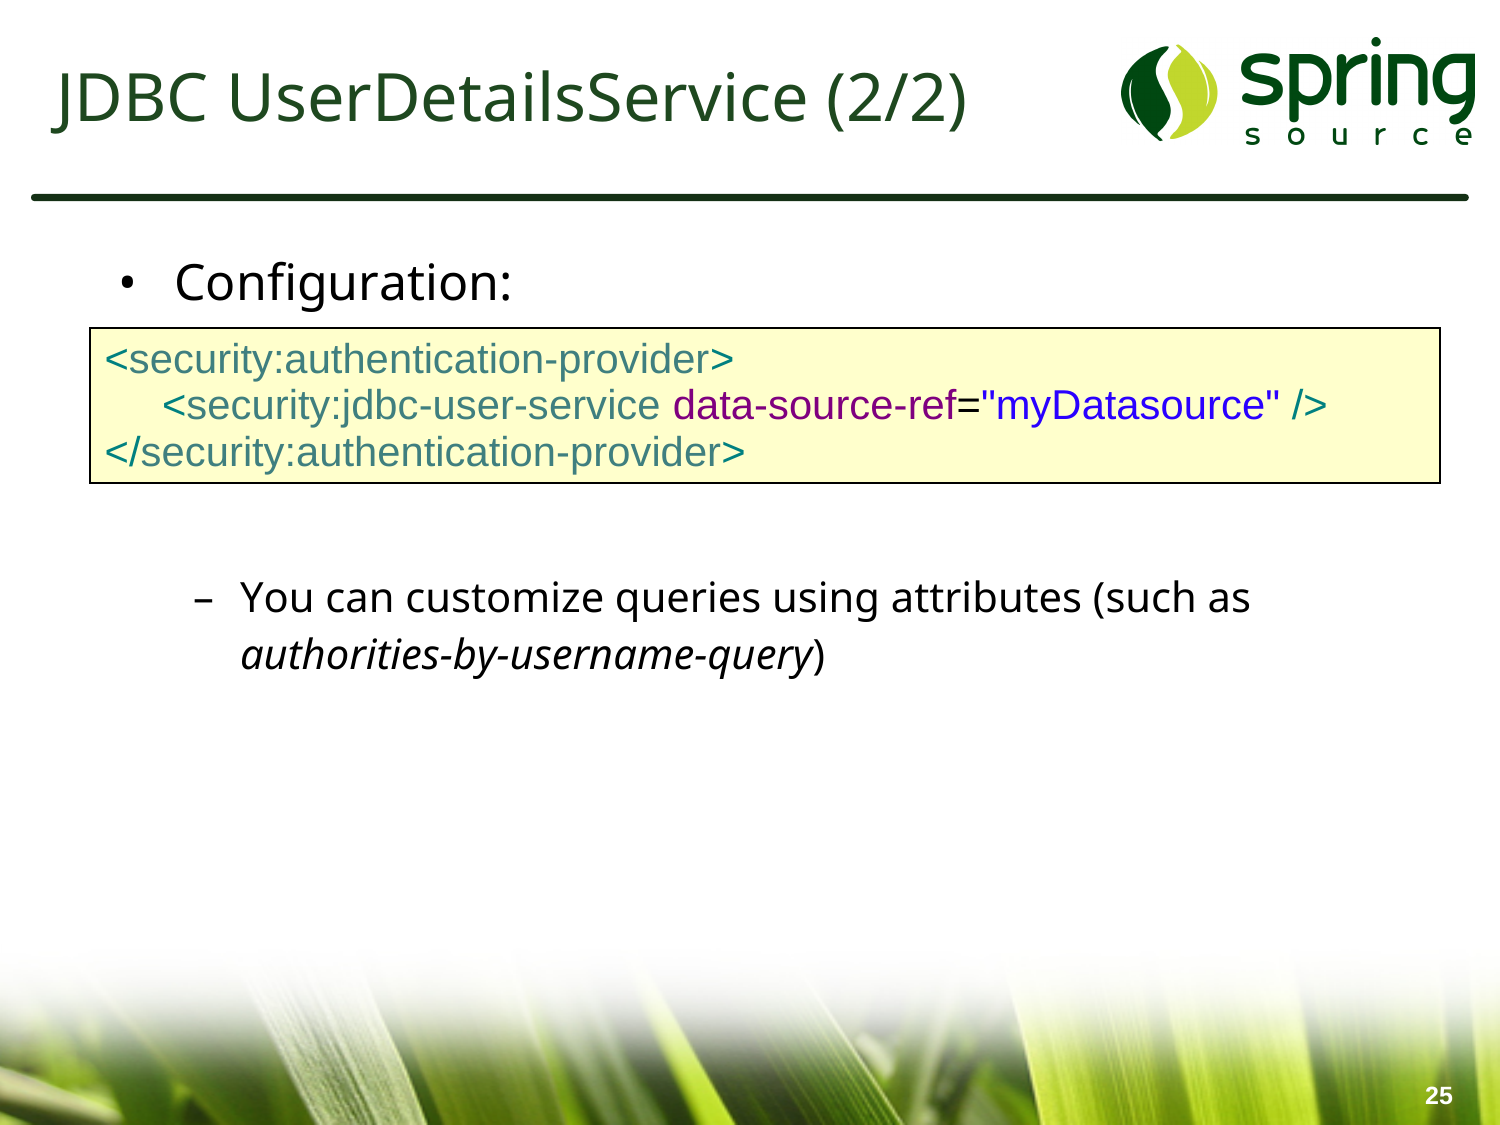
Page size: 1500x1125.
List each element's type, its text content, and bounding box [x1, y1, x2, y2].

list Configuration: You can customize queries using attributes (such as authorities-by-username-query) [103, 239, 1394, 327]
text_box <security:authentication-provider> <security:jdbc-user-service data-source-ref="myDatasource" /> </security:authentication-provider> [89, 327, 1440, 483]
picture [1121, 37, 1475, 145]
picture [0, 944, 1500, 1125]
list Configuration: You can customize queries using attributes (such as authorities-by-username-query) [103, 483, 1394, 903]
title JDBC UserDetailsService (2/2) [56, 14, 1089, 176]
